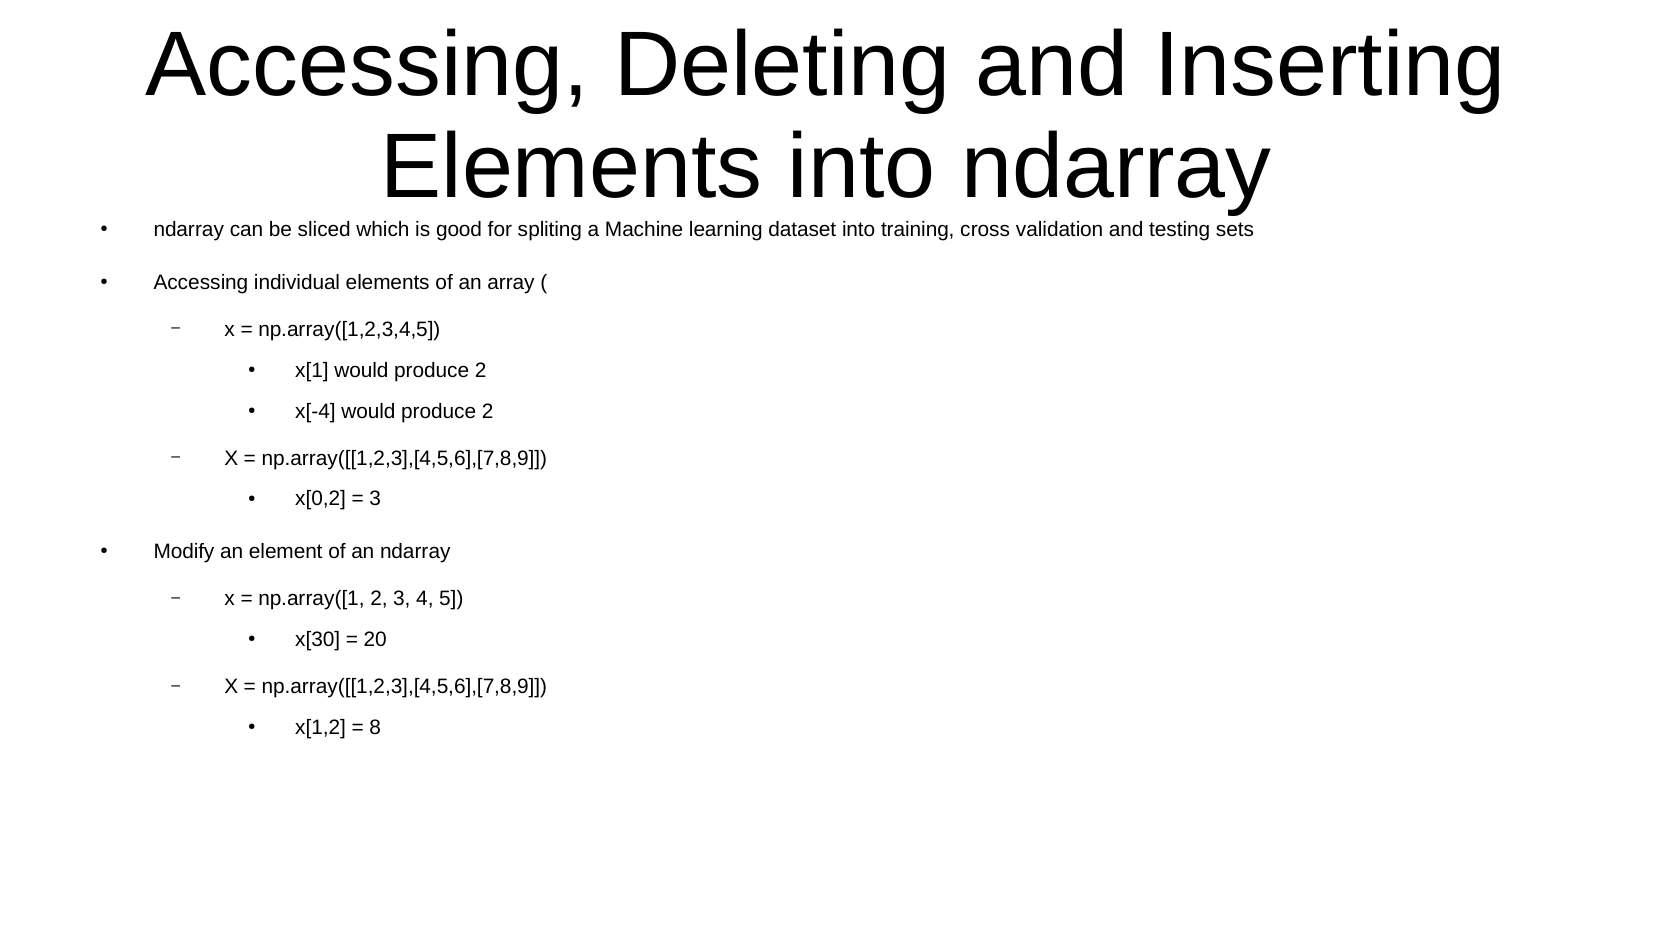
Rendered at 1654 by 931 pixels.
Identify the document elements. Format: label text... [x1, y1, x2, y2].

list ndarray can be sliced which is good for spliting a Machine learning dataset into training, cross validation and testing sets Accessing individual elements of an array ( x = np.array([1,2,3,4,5]) x[1] would produce 2 x[-4] would produce 2 X = np.array([[1,2,3],[4,5,6],[7,8,9]]) x[0,2] = 3 Modify an element of an ndarray x = np.array([1, 2, 3, 4, 5]) x[30] = 20 X = np.array([[1,2,3],[4,5,6],[7,8,9]]) x[1,2] = 8 [82, 217, 1636, 901]
title Accessing, Deleting and Inserting Elements into ndarray [82, 12, 1571, 217]
